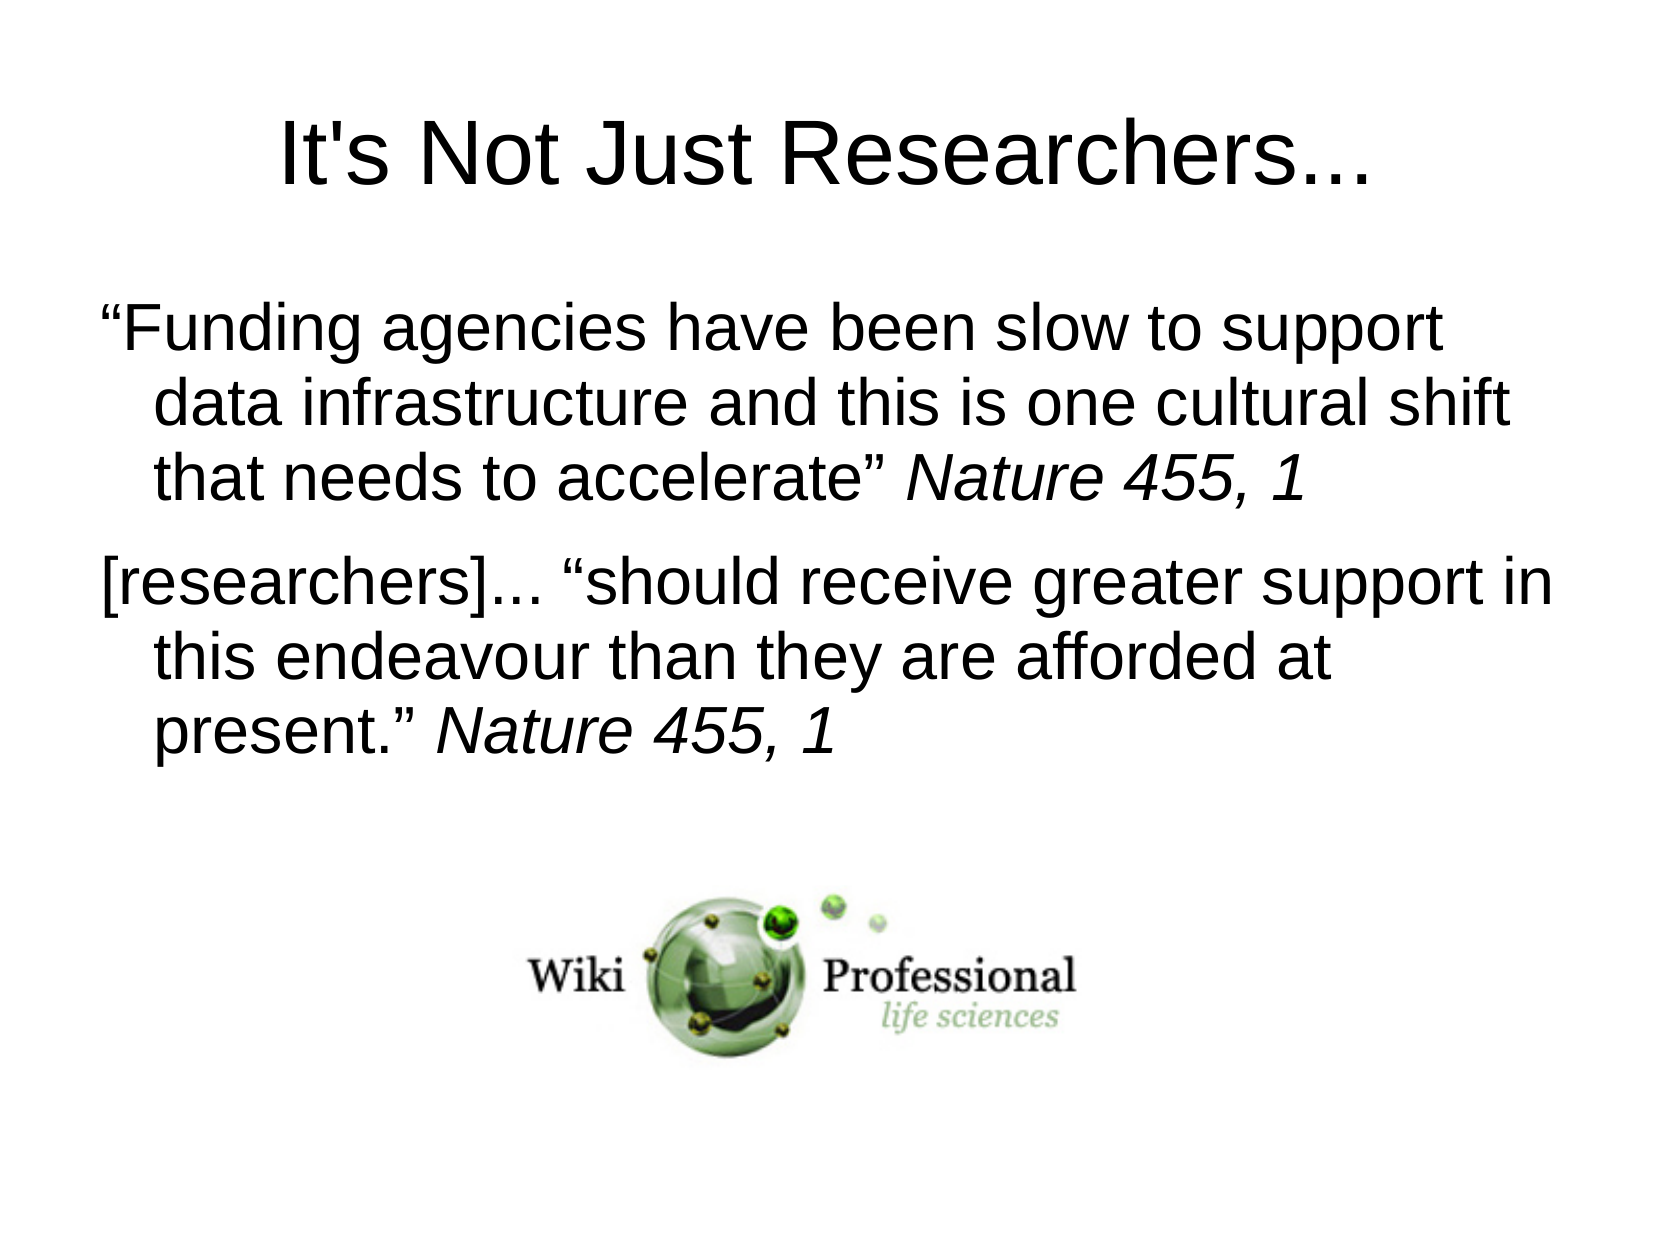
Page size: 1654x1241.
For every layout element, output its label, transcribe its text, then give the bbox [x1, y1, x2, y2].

list “Funding agencies have been slow to support data infrastructure and this is one cultural shift that needs to accelerate” Nature 455, 1 [researchers]... “should receive greater support in this endeavour than they are afforded at present.” Nature 455, 1 [82, 290, 1571, 1094]
picture [472, 885, 1129, 1086]
title It's Not Just Researchers... [82, 56, 1571, 250]
